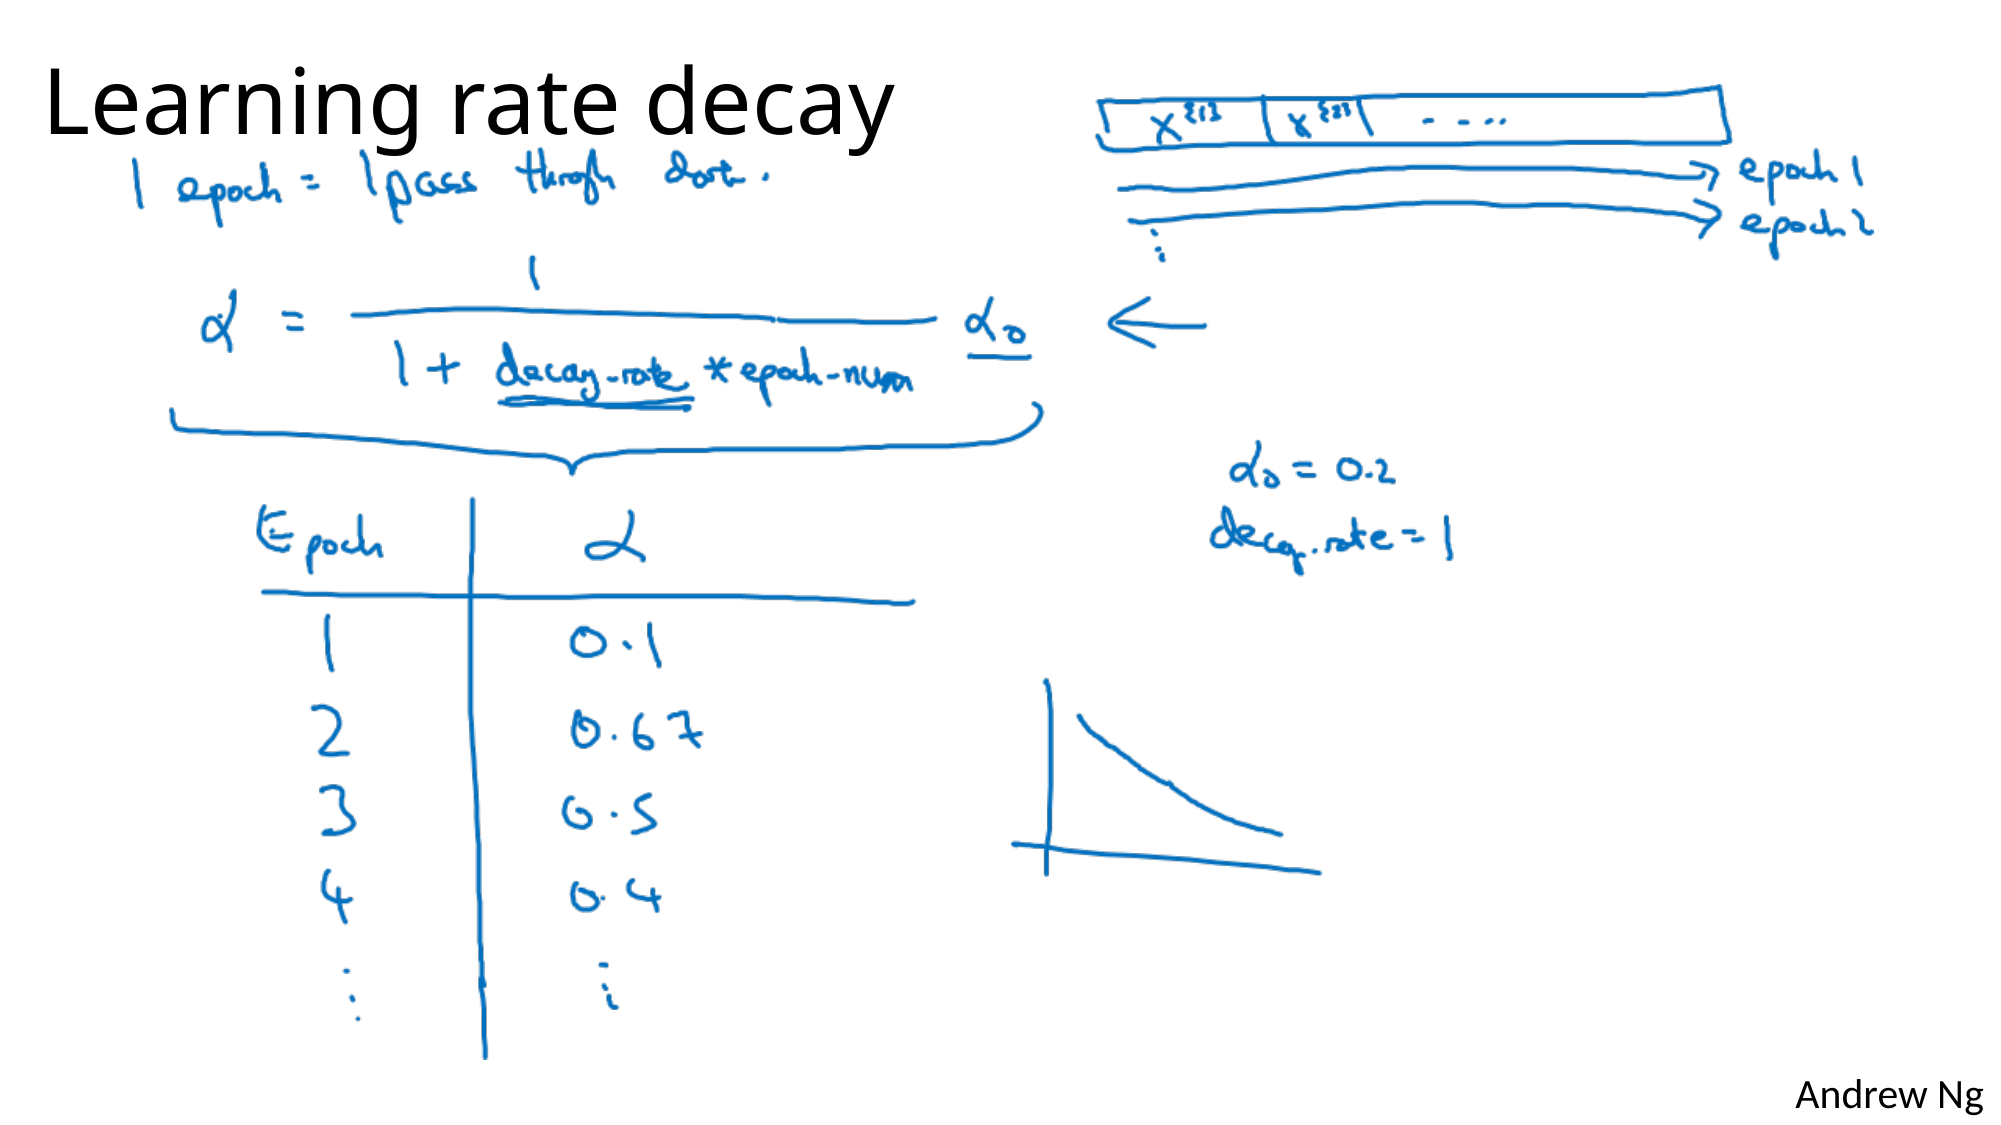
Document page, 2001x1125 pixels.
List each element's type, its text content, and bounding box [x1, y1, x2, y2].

title Learning rate decay [27, 35, 1868, 253]
picture [132, 84, 1874, 1060]
